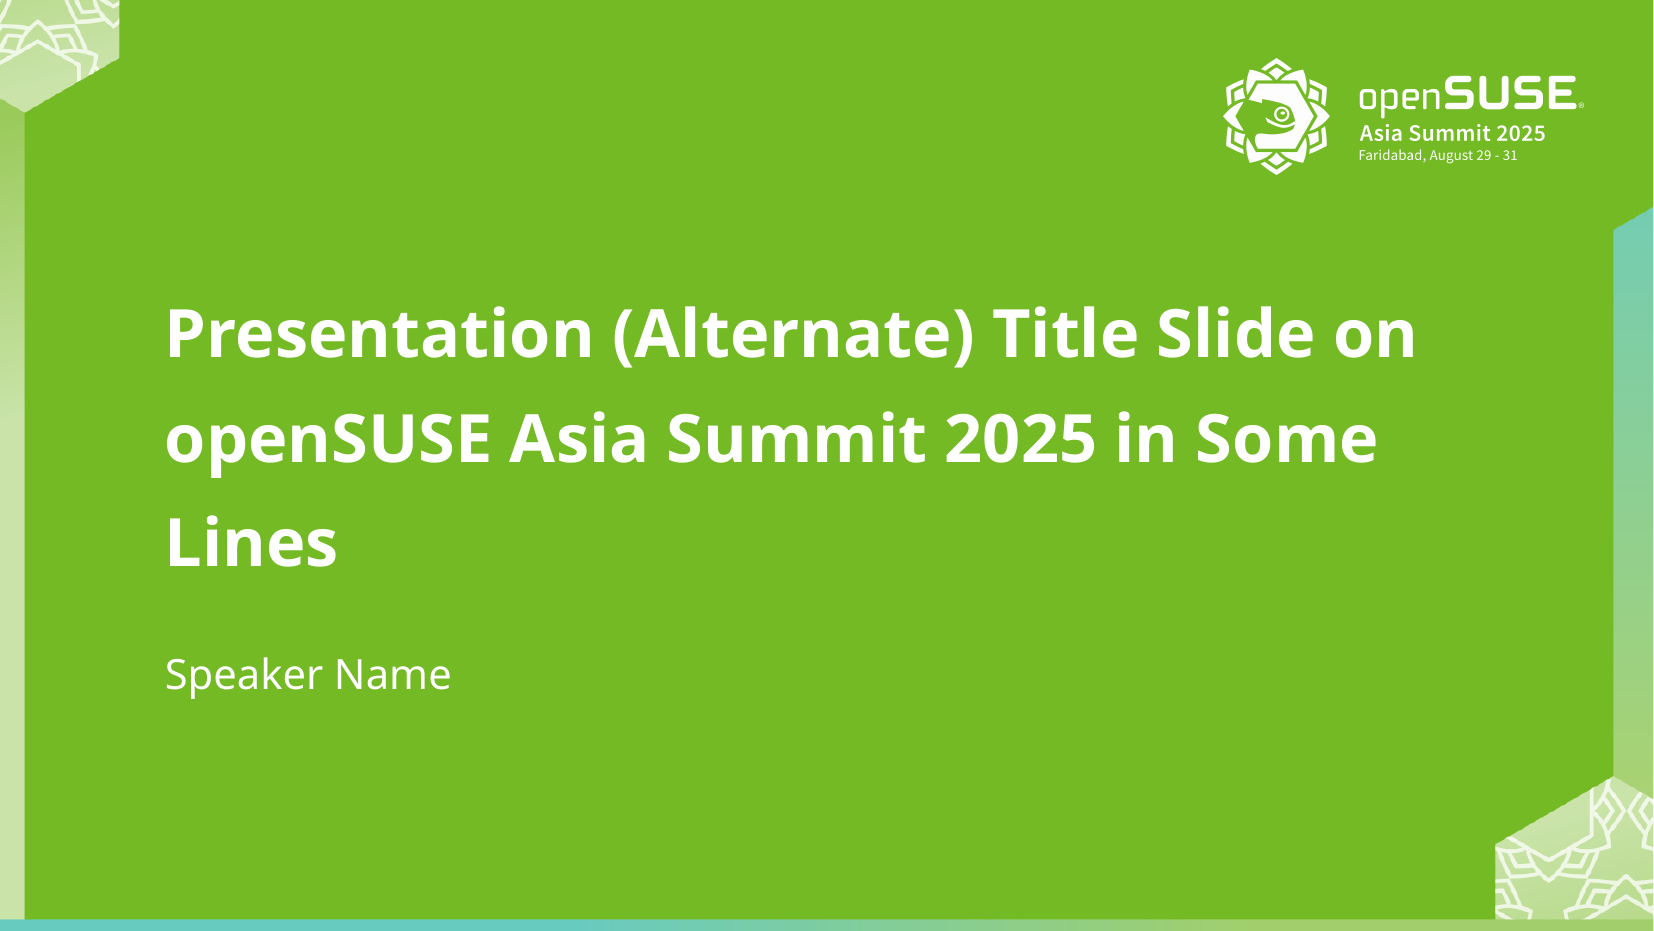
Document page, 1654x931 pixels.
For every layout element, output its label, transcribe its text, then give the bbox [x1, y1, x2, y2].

picture [0, 0, 1654, 931]
text_box Presentation (Alternate) Title Slide on openSUSE Asia Summit 2025 in Some Lines [150, 265, 1454, 601]
text_box Speaker Name [150, 637, 1201, 713]
